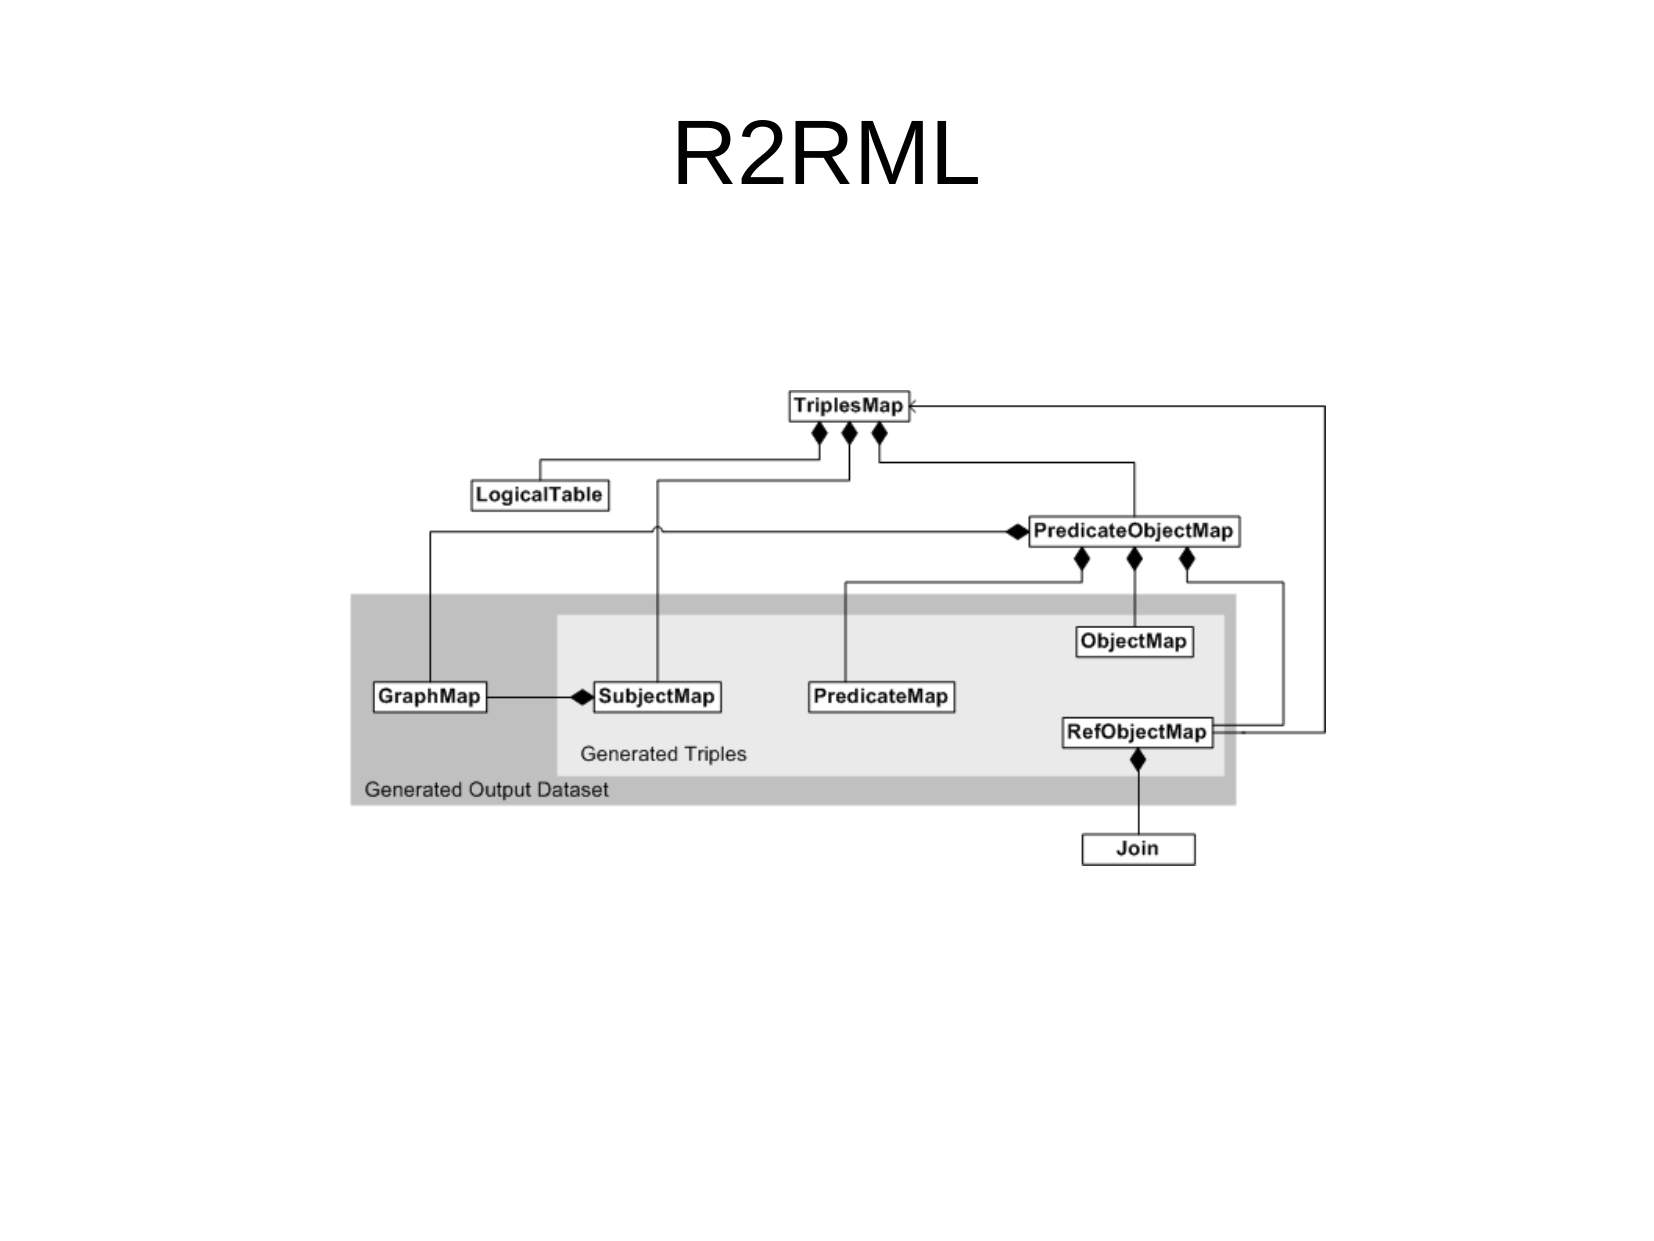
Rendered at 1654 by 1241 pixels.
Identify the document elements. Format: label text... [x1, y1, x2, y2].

picture [350, 390, 1326, 866]
title R2RML [82, 49, 1571, 257]
